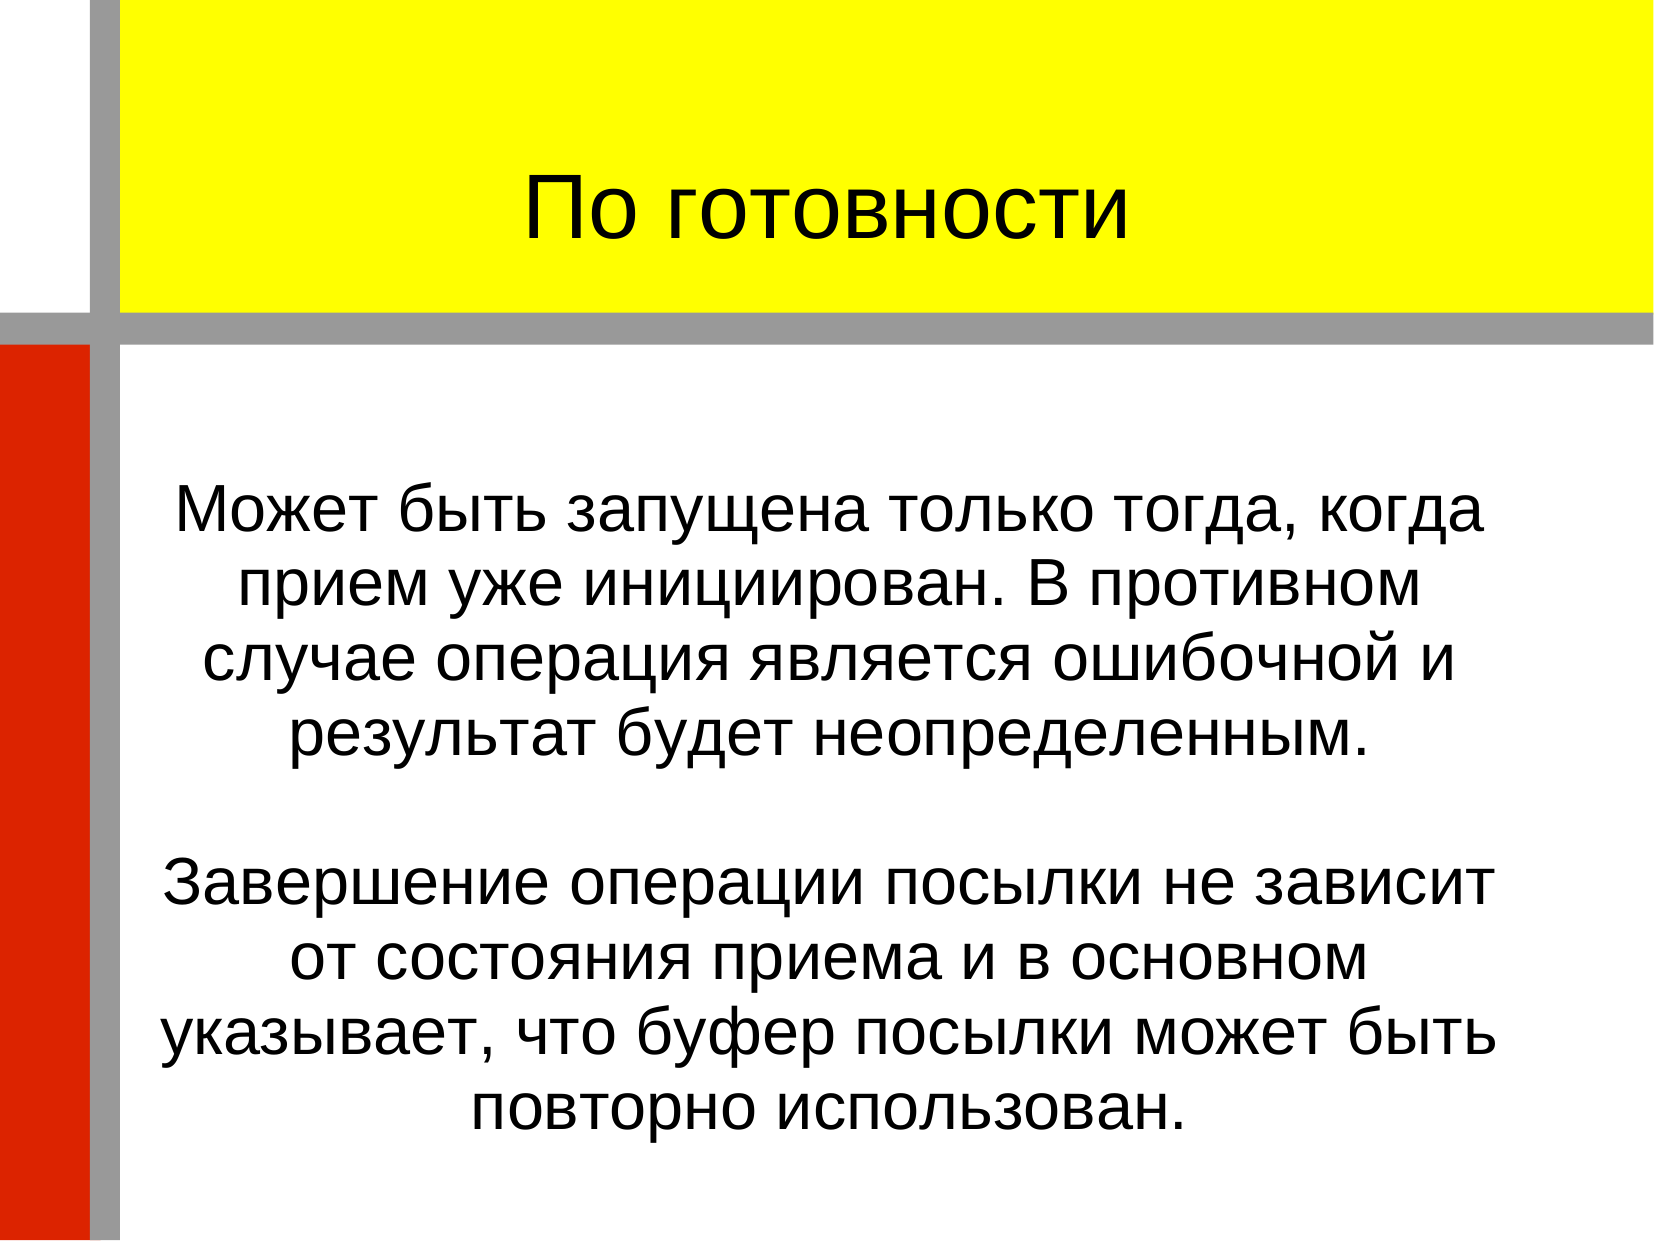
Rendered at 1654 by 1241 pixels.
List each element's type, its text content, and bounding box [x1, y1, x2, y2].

title По готовности [121, 102, 1534, 311]
subtitle Может быть запущена только тогда, когда прием уже инициирован. В противном случае операция является ошибочной и результат будет неопределенным. Завершение операции посылки не зависит от состояния приема и в основном указывает, что буфер посылки может быть повторно использован. [124, 353, 1537, 1241]
